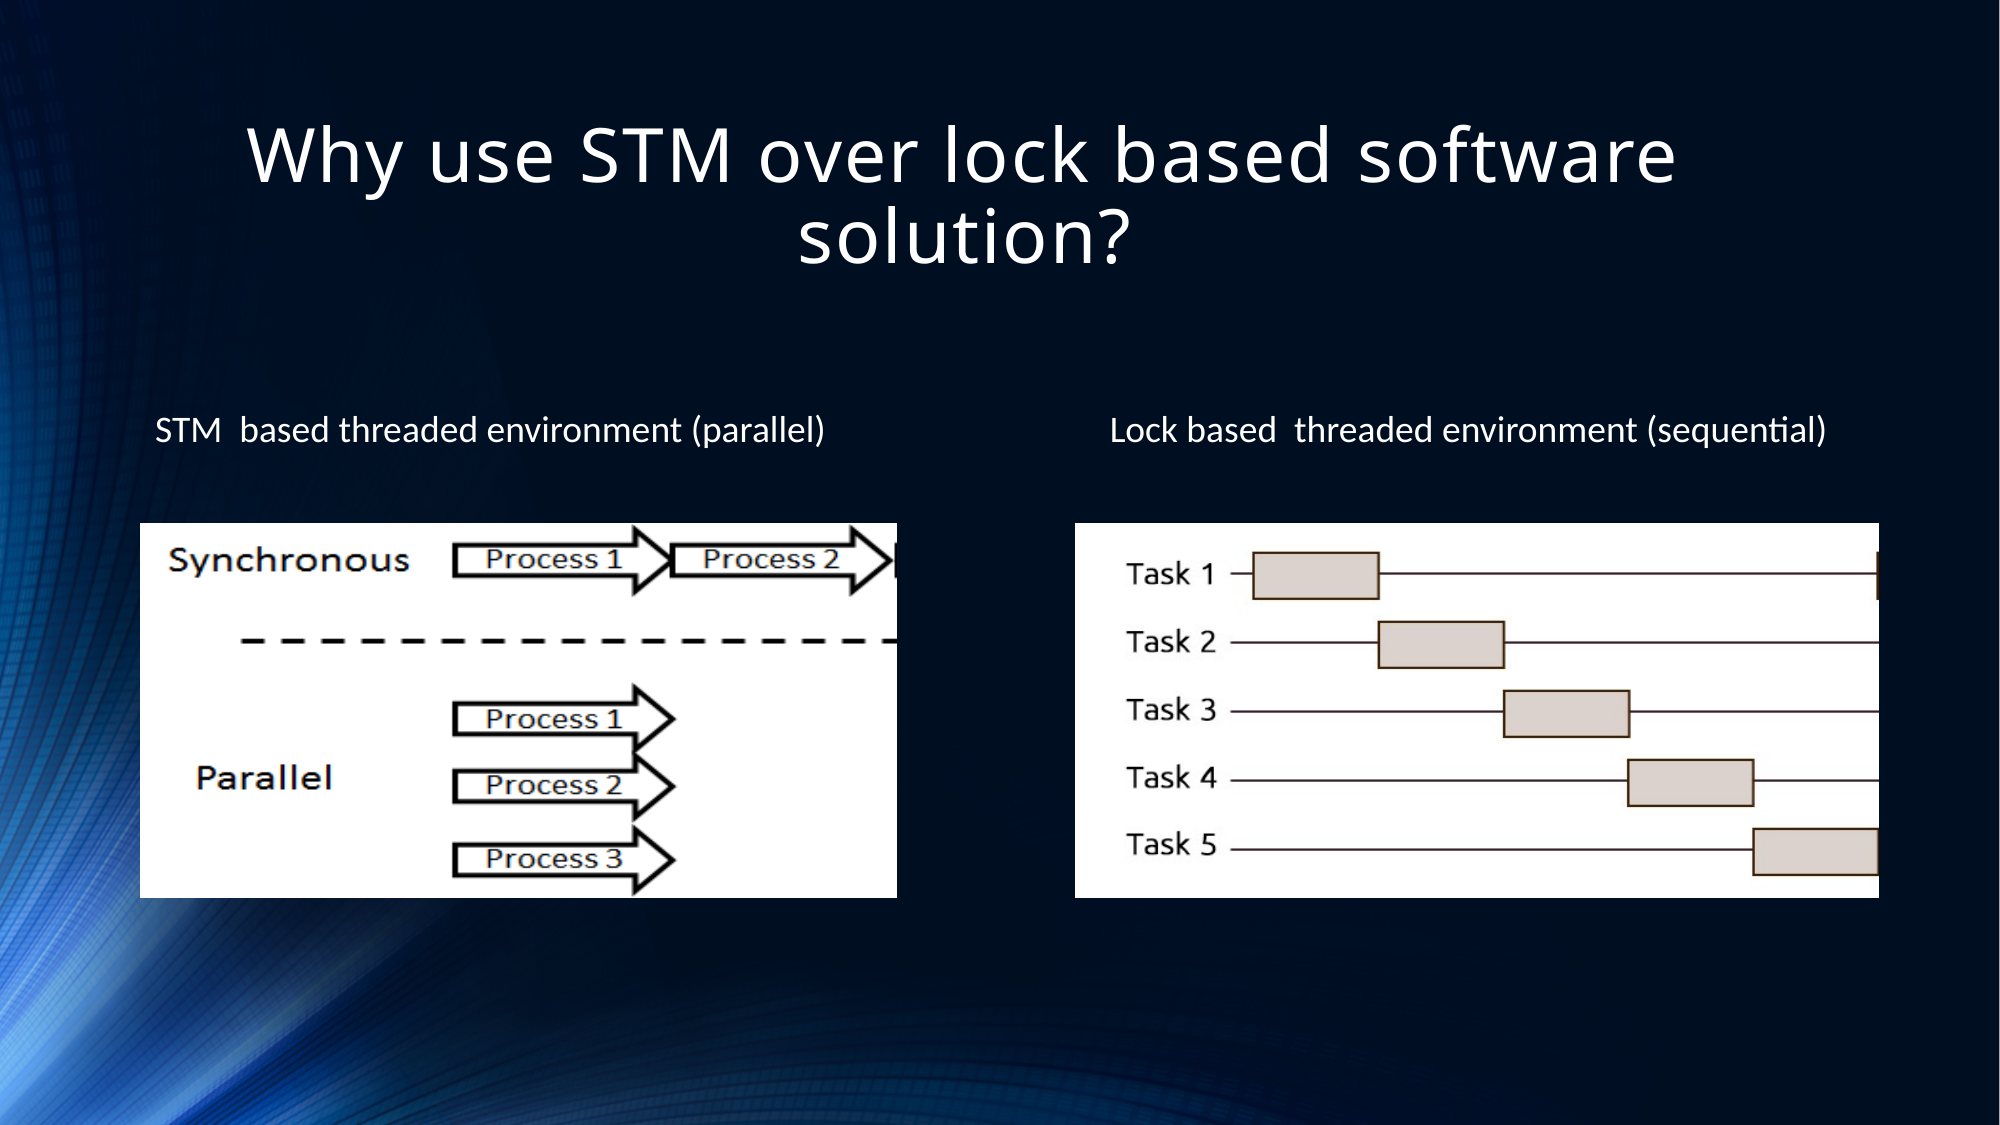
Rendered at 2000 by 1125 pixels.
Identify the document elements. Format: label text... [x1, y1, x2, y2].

picture [1075, 523, 1879, 898]
text_box Lock based threaded environment (sequential) [1094, 397, 1879, 458]
text_box STM based threaded environment (parallel) [140, 397, 897, 458]
title Why use STM over lock based software solution? [179, 62, 1750, 288]
picture [140, 523, 897, 898]
